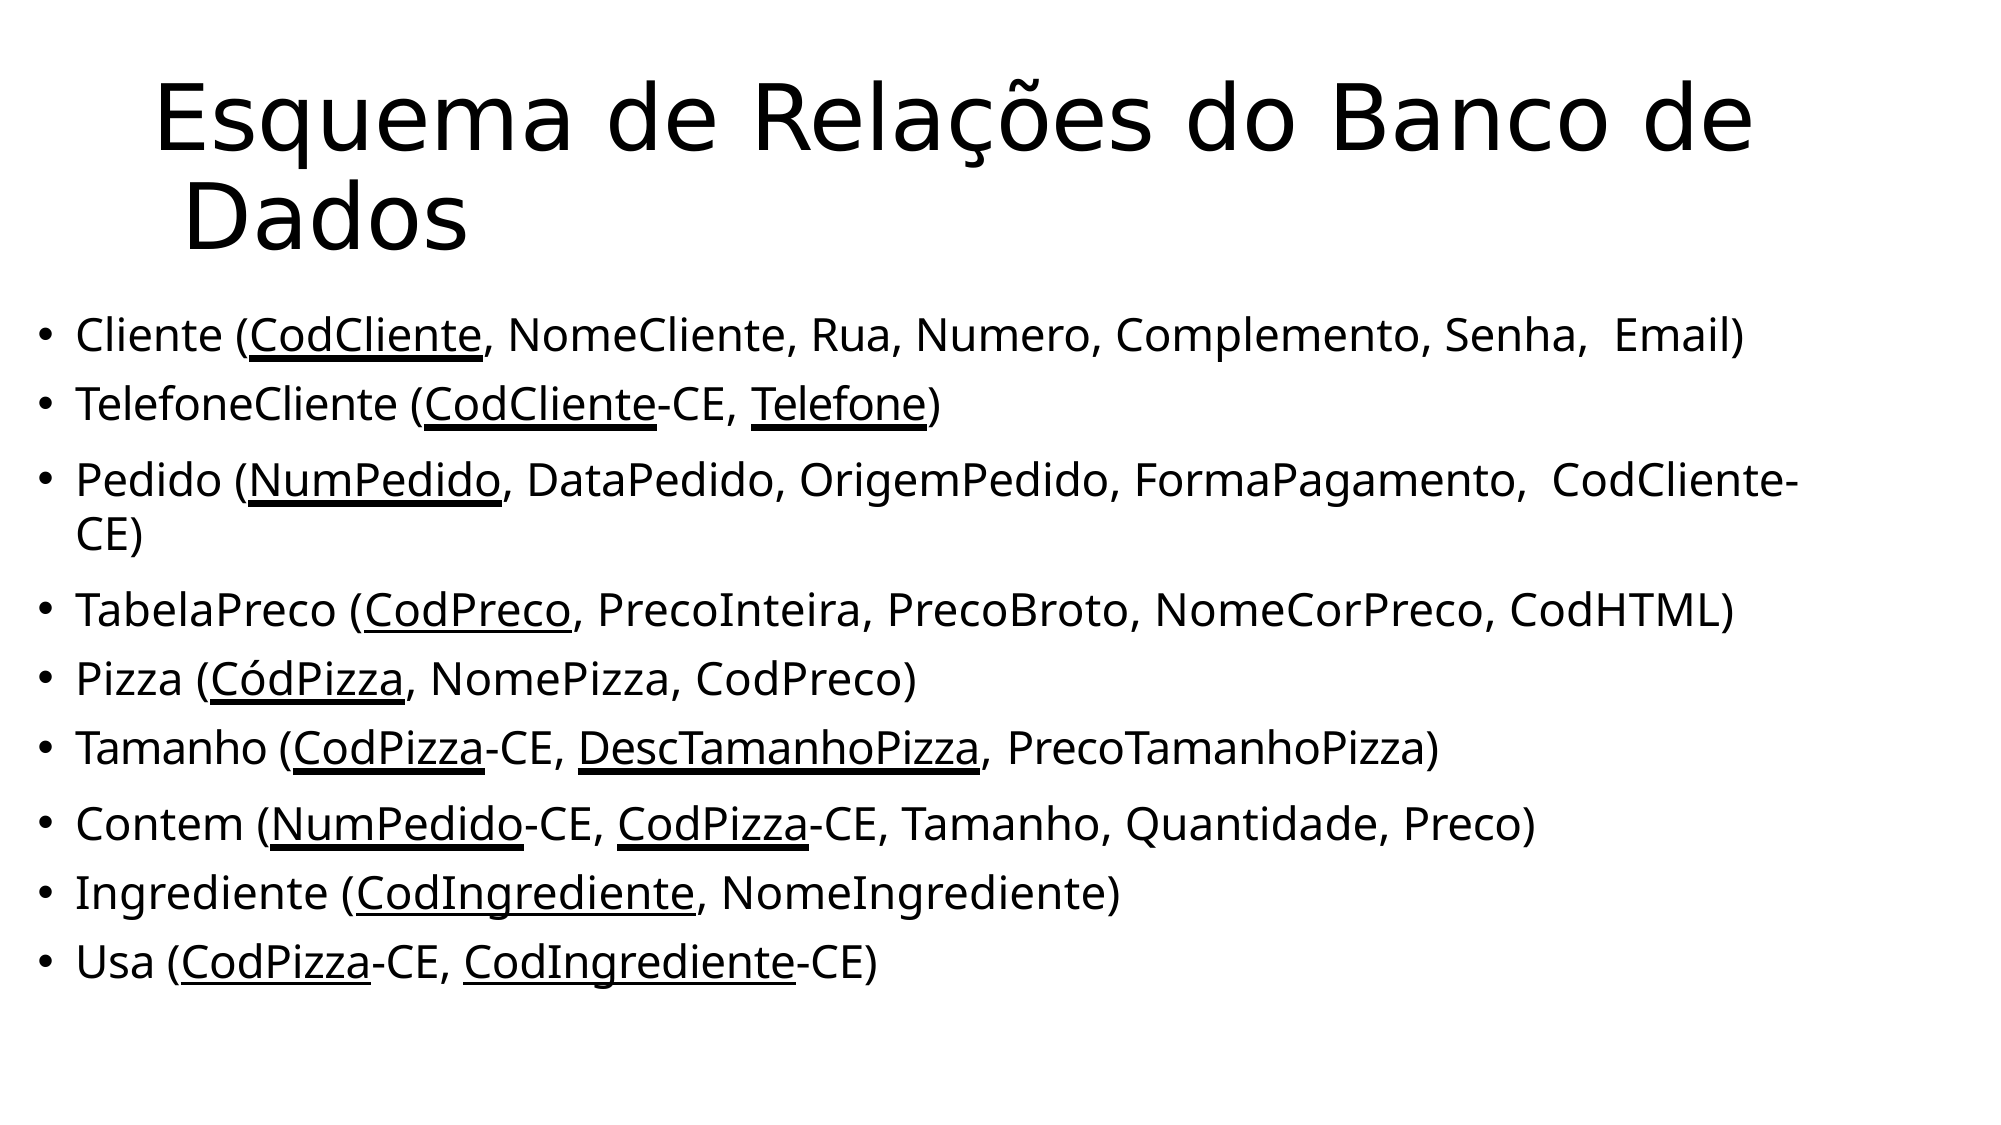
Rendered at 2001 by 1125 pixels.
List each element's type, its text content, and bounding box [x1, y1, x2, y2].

text_box Cliente (CodCliente, NomeCliente, Rua, Numero, Complemento, Senha, Email) TelefoneCliente (CodCliente-CE, Telefone) Pedido (NumPedido, DataPedido, OrigemPedido, FormaPagamento, CodCliente-CE) TabelaPreco (CodPreco, PrecoInteira, PrecoBroto, NomeCorPreco, CodHTML) Pizza (CódPizza, NomePizza, CodPreco) Tamanho (CodPizza-CE, DescTamanhoPizza, PrecoTamanhoPizza) Contem (NumPedido-CE, CodPizza-CE, Tamanho, Quantidade, Preco) Ingrediente (CodIngrediente, NomeIngrediente) Usa (CodPizza-CE, CodIngrediente-CE) [35, 298, 1973, 988]
title Esquema de Relações do Banco de Dados [150, 55, 1760, 268]
